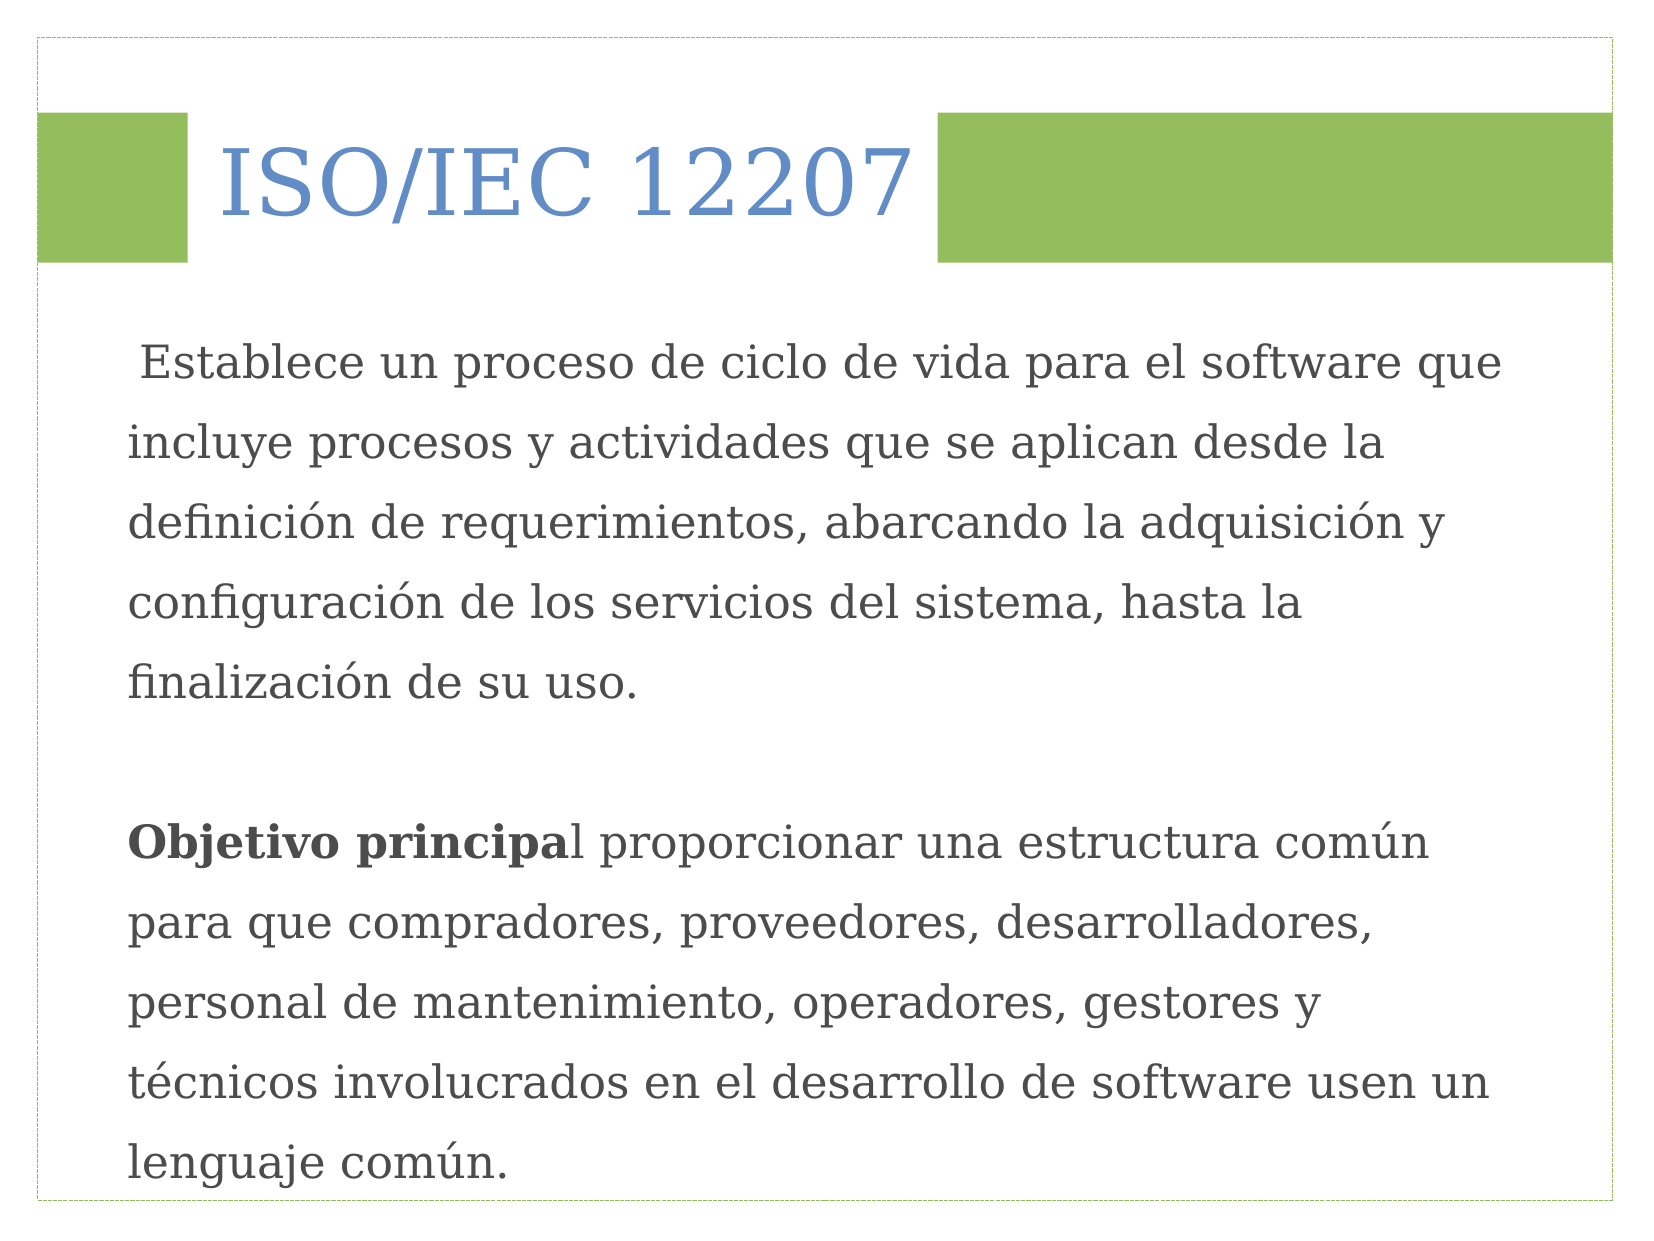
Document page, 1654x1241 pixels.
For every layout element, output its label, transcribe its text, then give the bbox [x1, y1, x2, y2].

text_box Establece un proceso de ciclo de vida para el software que incluye procesos y actividades que se aplican desde la definición de requerimientos, abarcando la adquisición y configuración de los servicios del sistema, hasta la finalización de su uso. Objetivo principal proporcionar una estructura común para que compradores, proveedores, desarrolladores, personal de mantenimiento, operadores, gestores y técnicos involucrados en el desarrollo de software usen un lenguaje común. [112, 302, 1538, 1201]
text_box [37, 112, 188, 263]
text_box [937, 112, 1613, 263]
text_box ISO/IEC 12207 [203, 123, 934, 245]
